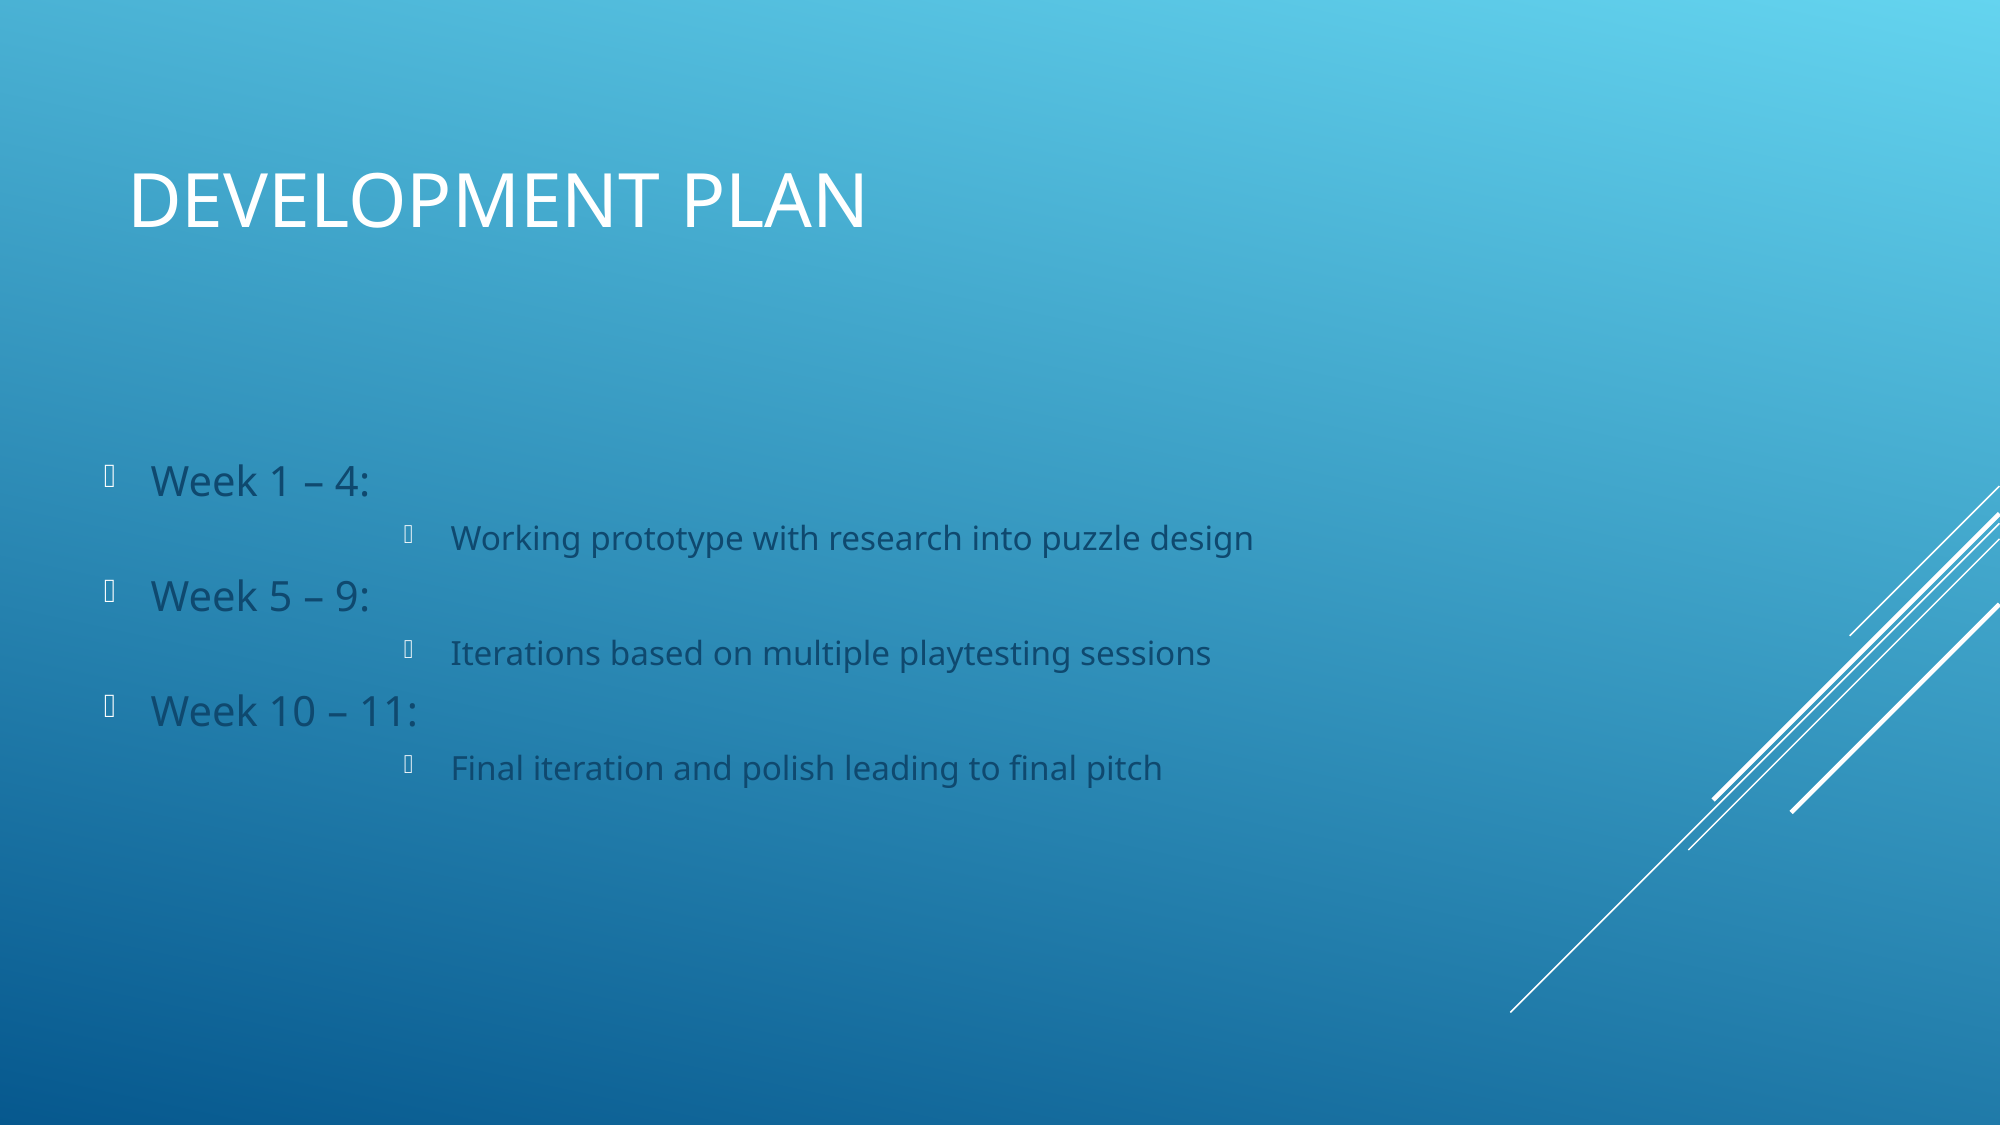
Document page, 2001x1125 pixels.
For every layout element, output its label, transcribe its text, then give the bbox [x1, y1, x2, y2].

title Development PLan [112, 74, 1513, 322]
list Week 1 – 4: Working prototype with research into puzzle design Week 5 – 9: Iterations based on multiple playtesting sessions Week 10 – 11: Final iteration and polish leading to final pitch [88, 350, 1489, 944]
